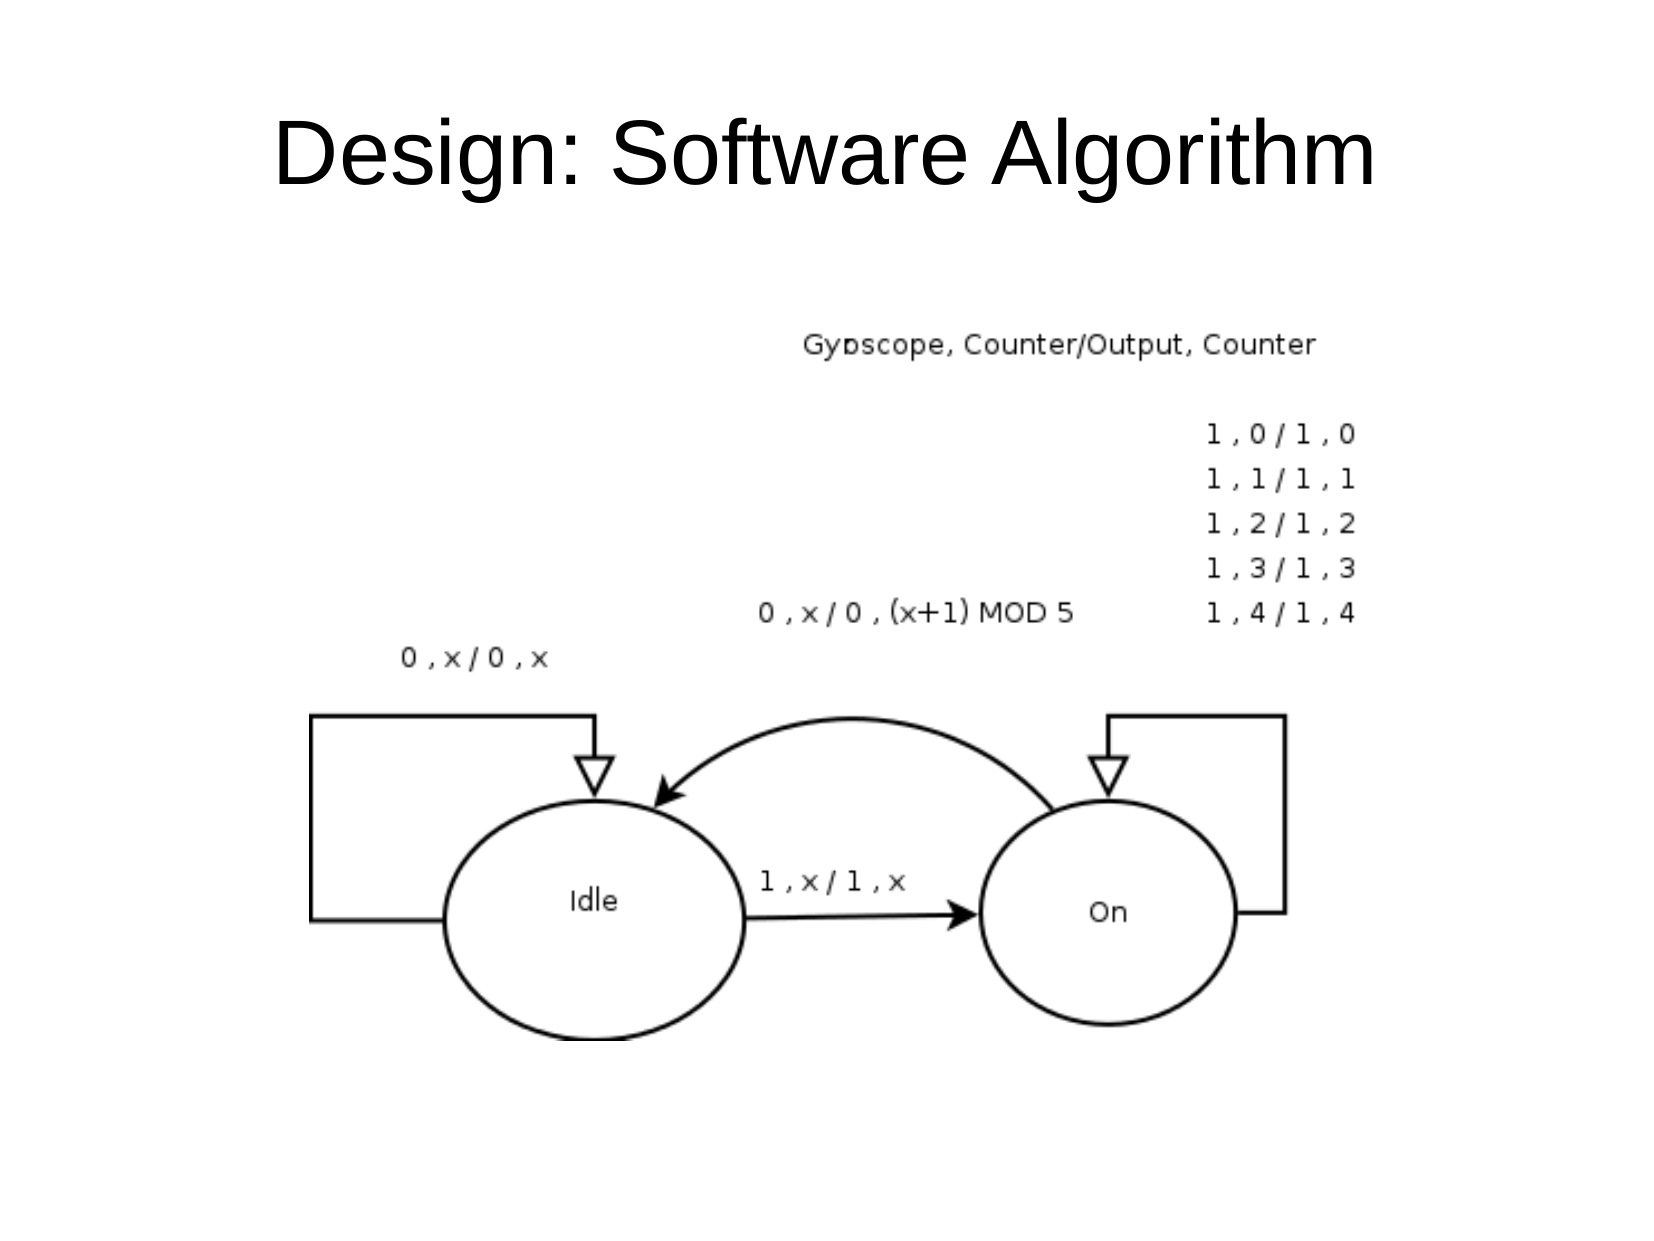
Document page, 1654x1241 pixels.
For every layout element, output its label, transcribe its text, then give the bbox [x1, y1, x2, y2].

title Design: Software Algorithm [82, 49, 1571, 257]
picture [309, 328, 1359, 1041]
